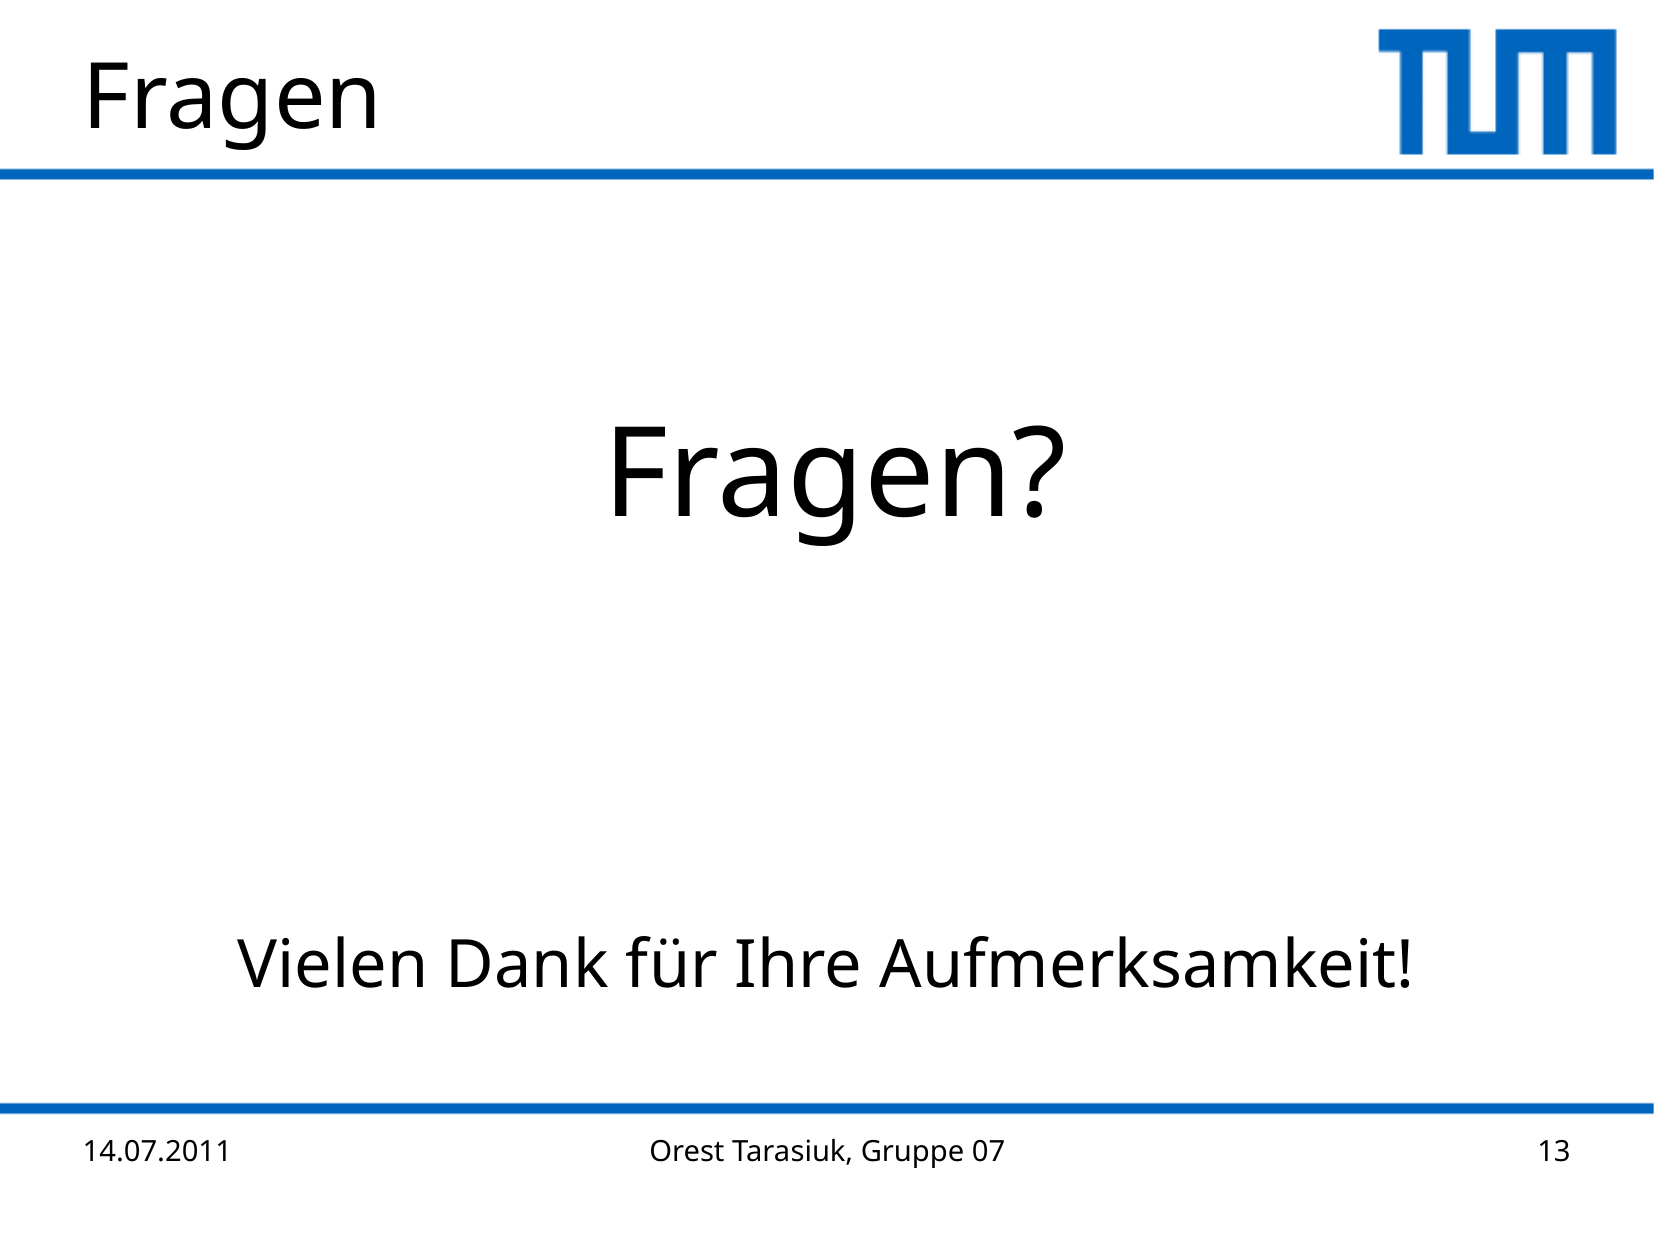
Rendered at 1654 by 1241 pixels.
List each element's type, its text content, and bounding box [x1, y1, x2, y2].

title Fragen [82, 41, 1359, 145]
picture [0, 0, 1654, 1241]
subtitle Fragen? Vielen Dank für Ihre Aufmerksamkeit! [82, 206, 1571, 1093]
